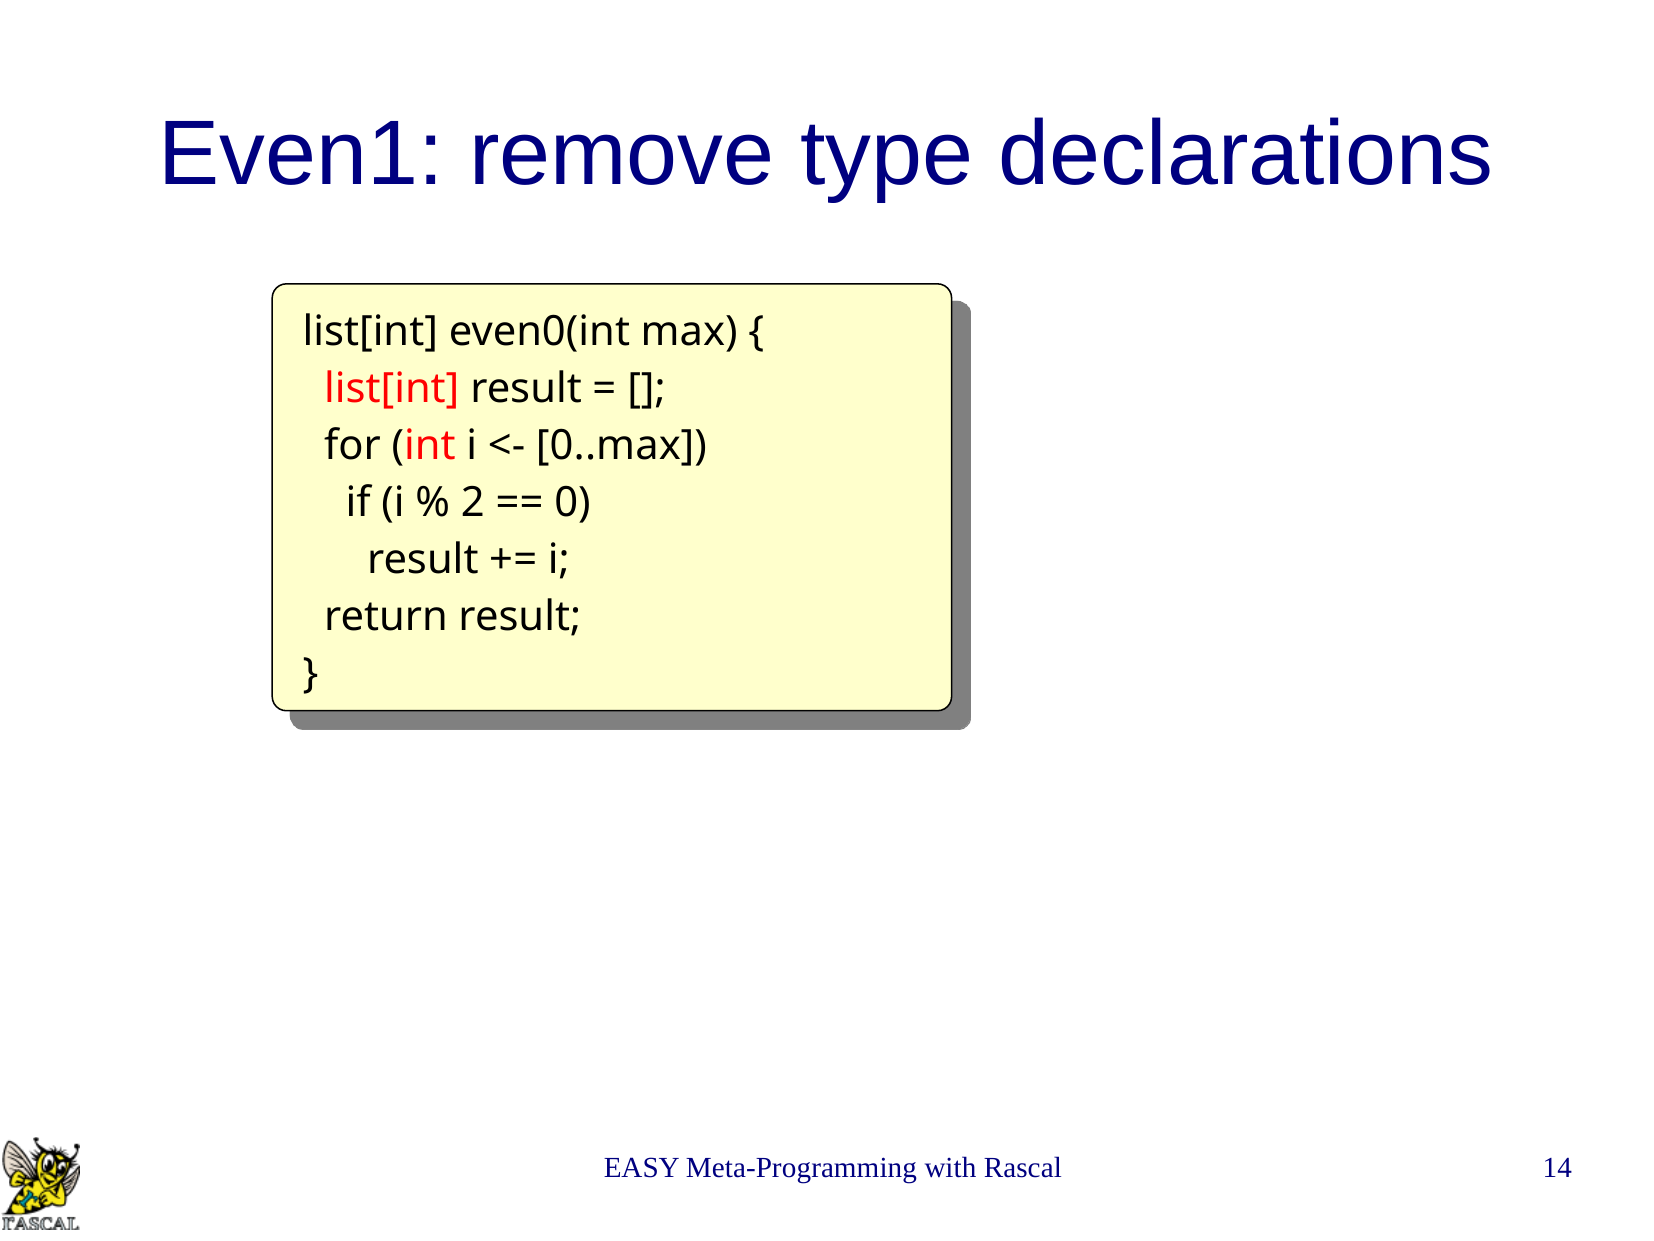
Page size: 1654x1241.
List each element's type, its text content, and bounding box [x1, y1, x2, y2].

title Even1: remove type declarations [82, 49, 1571, 257]
text_box [272, 283, 951, 711]
picture [1, 1137, 80, 1230]
text_box list[int] even0(int max) { list[int] result = []; for (int i <- [0..max]) if (i % 2 == 0) result += i; return result; } [287, 293, 1238, 716]
